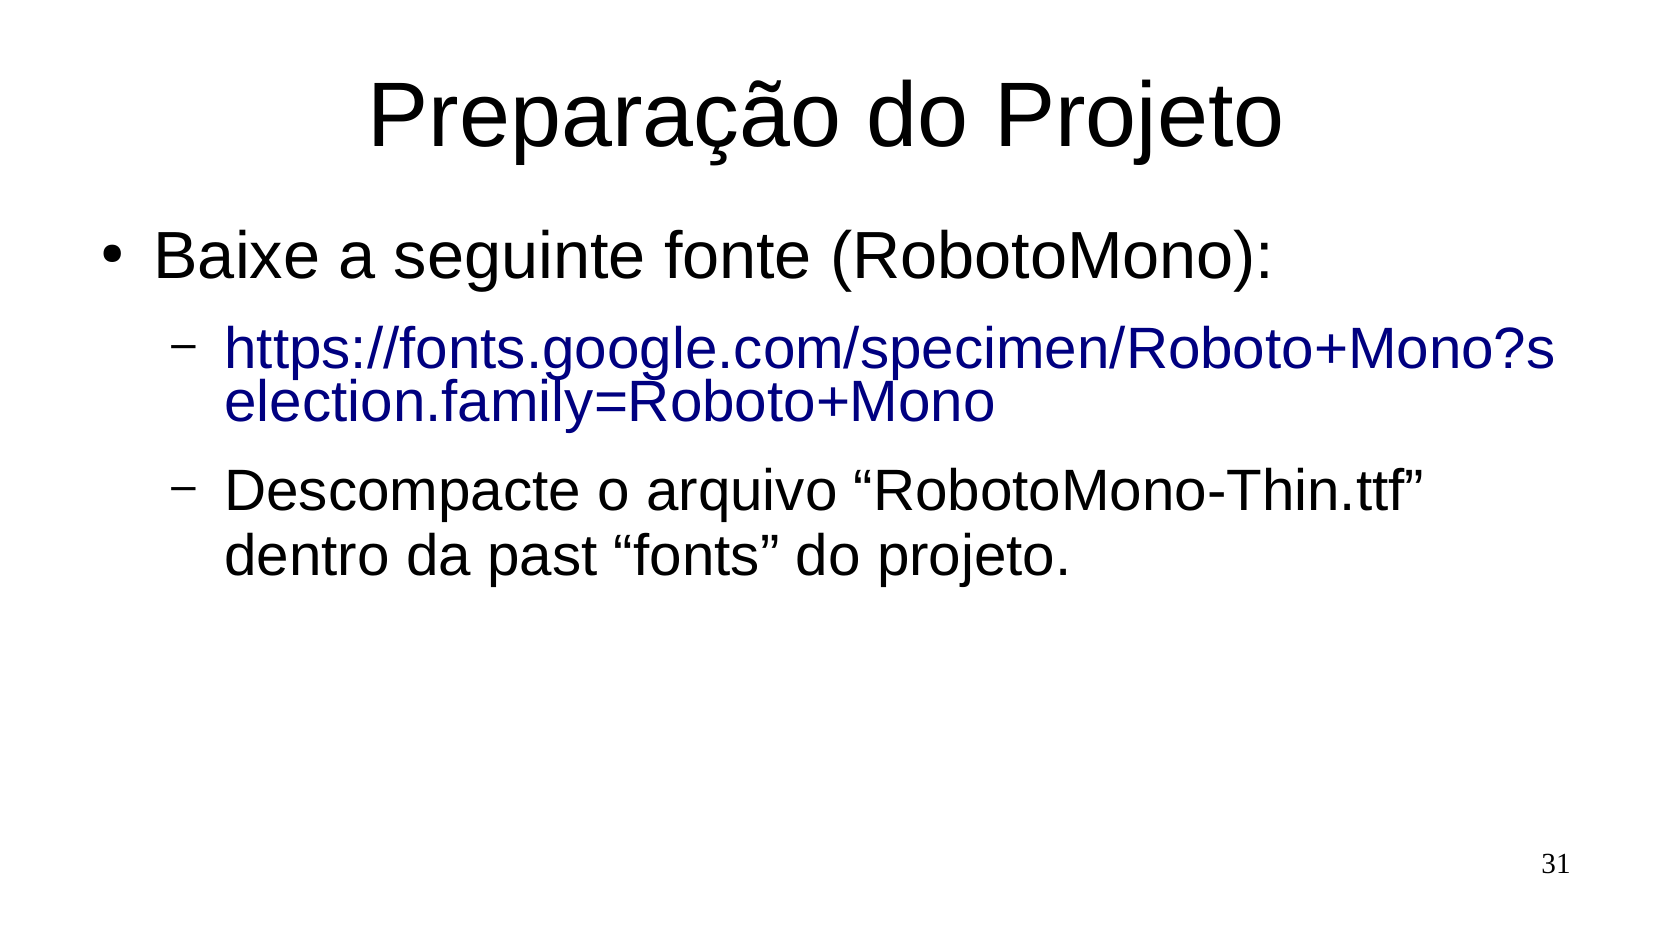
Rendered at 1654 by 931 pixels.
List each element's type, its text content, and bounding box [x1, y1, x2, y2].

list Baixe a seguinte fonte (RobotoMono): https://fonts.google.com/specimen/Roboto+Mono?selection.family=Roboto+Mono Descompacte o arquivo “RobotoMono-Thin.ttf” dentro da past “fonts” do projeto. [82, 217, 1571, 758]
title Preparação do Projeto [82, 37, 1571, 193]
